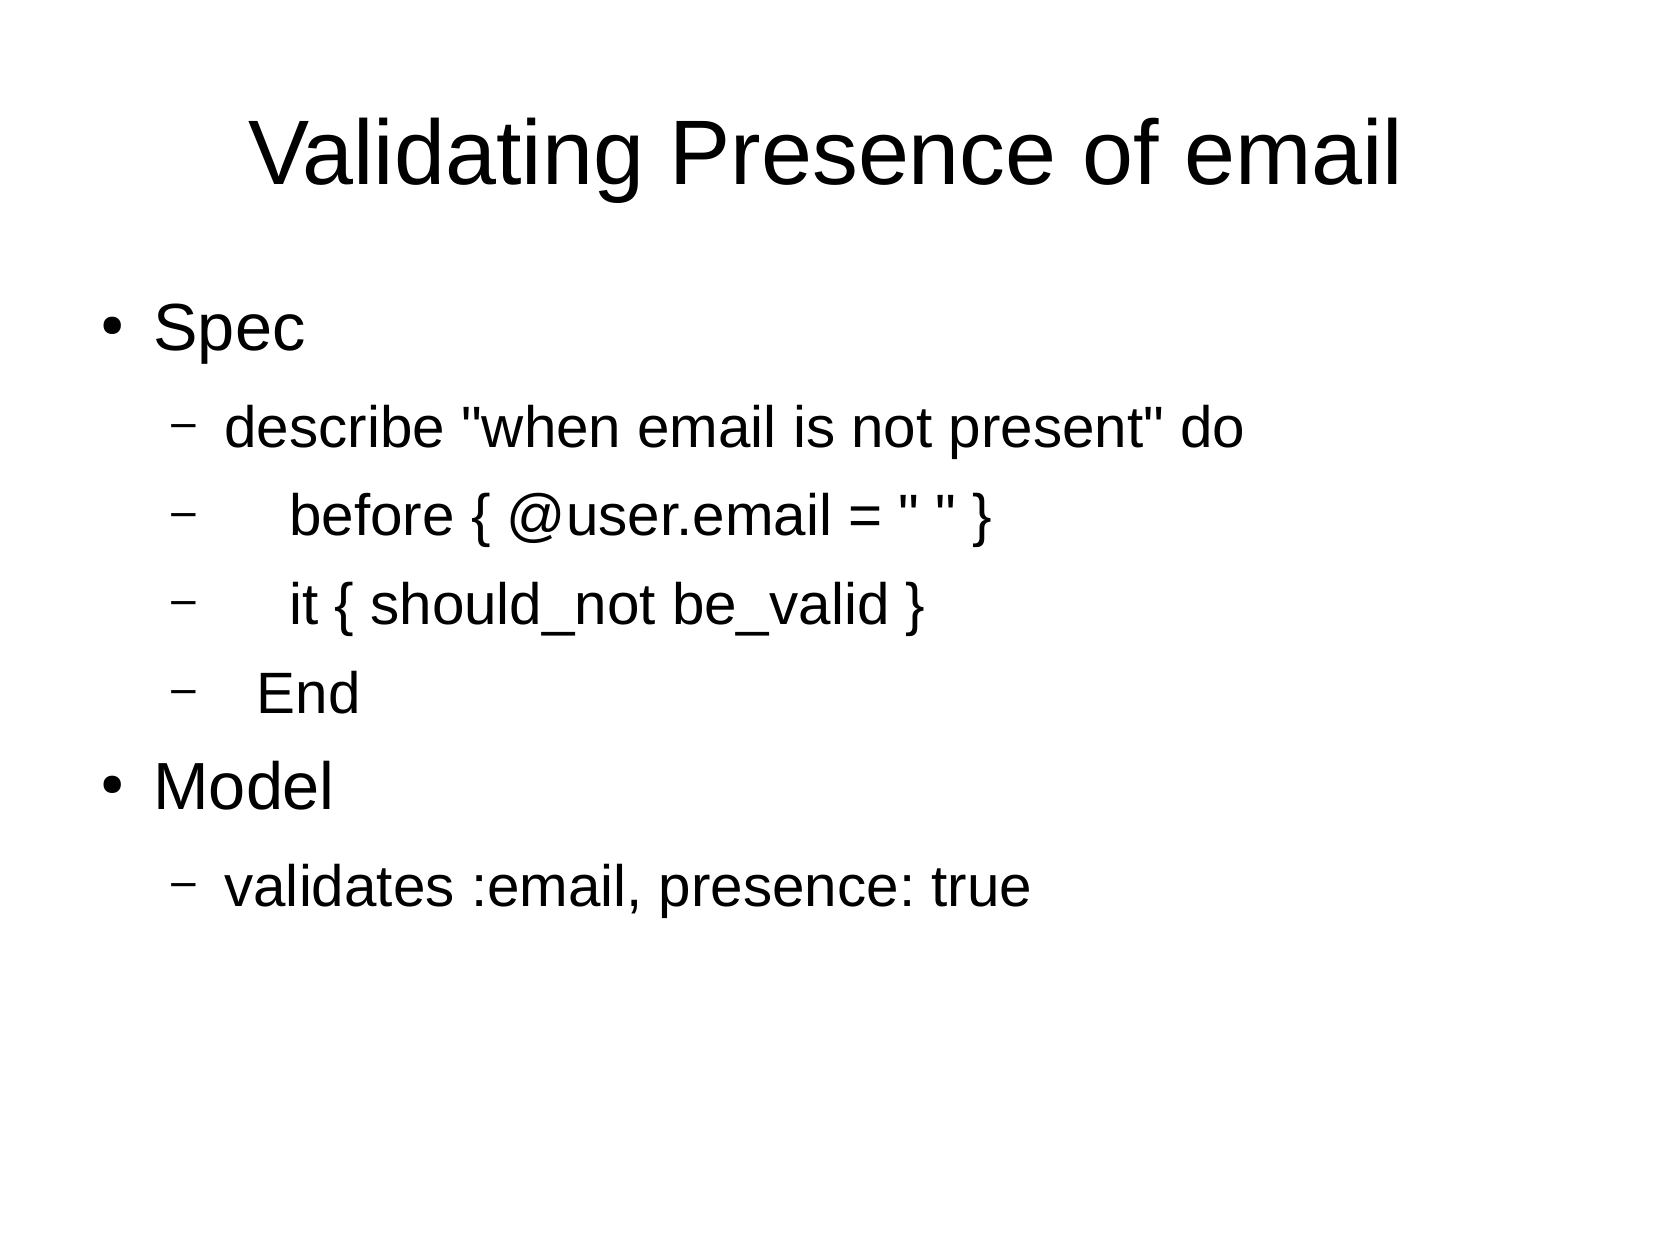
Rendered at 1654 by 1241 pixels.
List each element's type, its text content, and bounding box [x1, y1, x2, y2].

list Spec describe "when email is not present" do before { @user.email = " " } it { should_not be_valid } End Model validates :email, presence: true [82, 290, 1538, 1010]
title Validating Presence of email [82, 49, 1571, 257]
